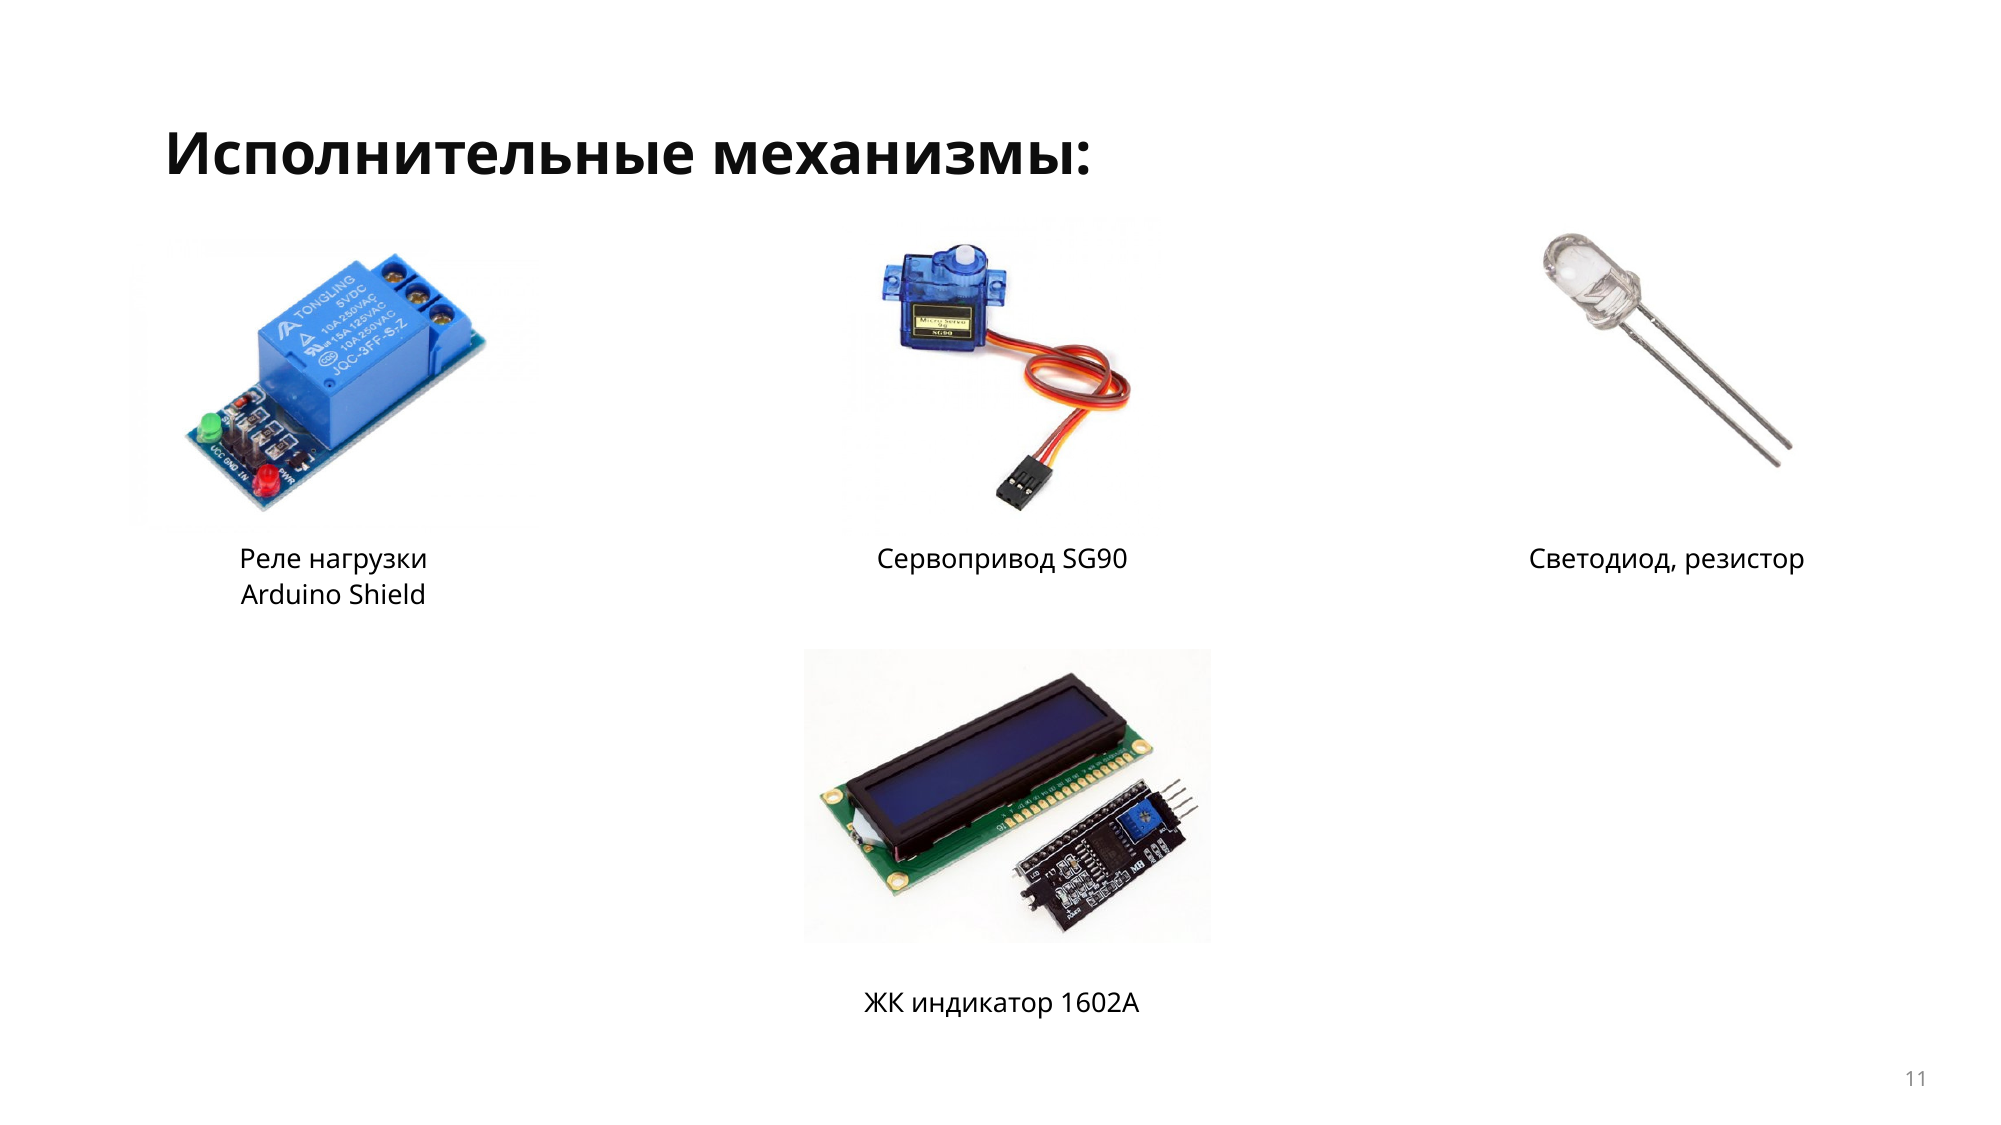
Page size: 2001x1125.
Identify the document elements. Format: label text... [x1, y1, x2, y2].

slide_number <номер> [1832, 1034, 2000, 1125]
text_box Сервопривод SG90 [861, 530, 1143, 582]
picture [1530, 210, 1805, 485]
text_box Светодиод, резистор [1513, 530, 1820, 582]
text_box Реле нагрузки Arduino Shield [224, 530, 443, 618]
picture [804, 649, 1211, 943]
text_box ЖК индикатор 1602A [849, 974, 1155, 1025]
picture [842, 217, 1161, 536]
text_box Исполнительные механизмы: [149, 108, 1850, 194]
picture [129, 239, 539, 533]
